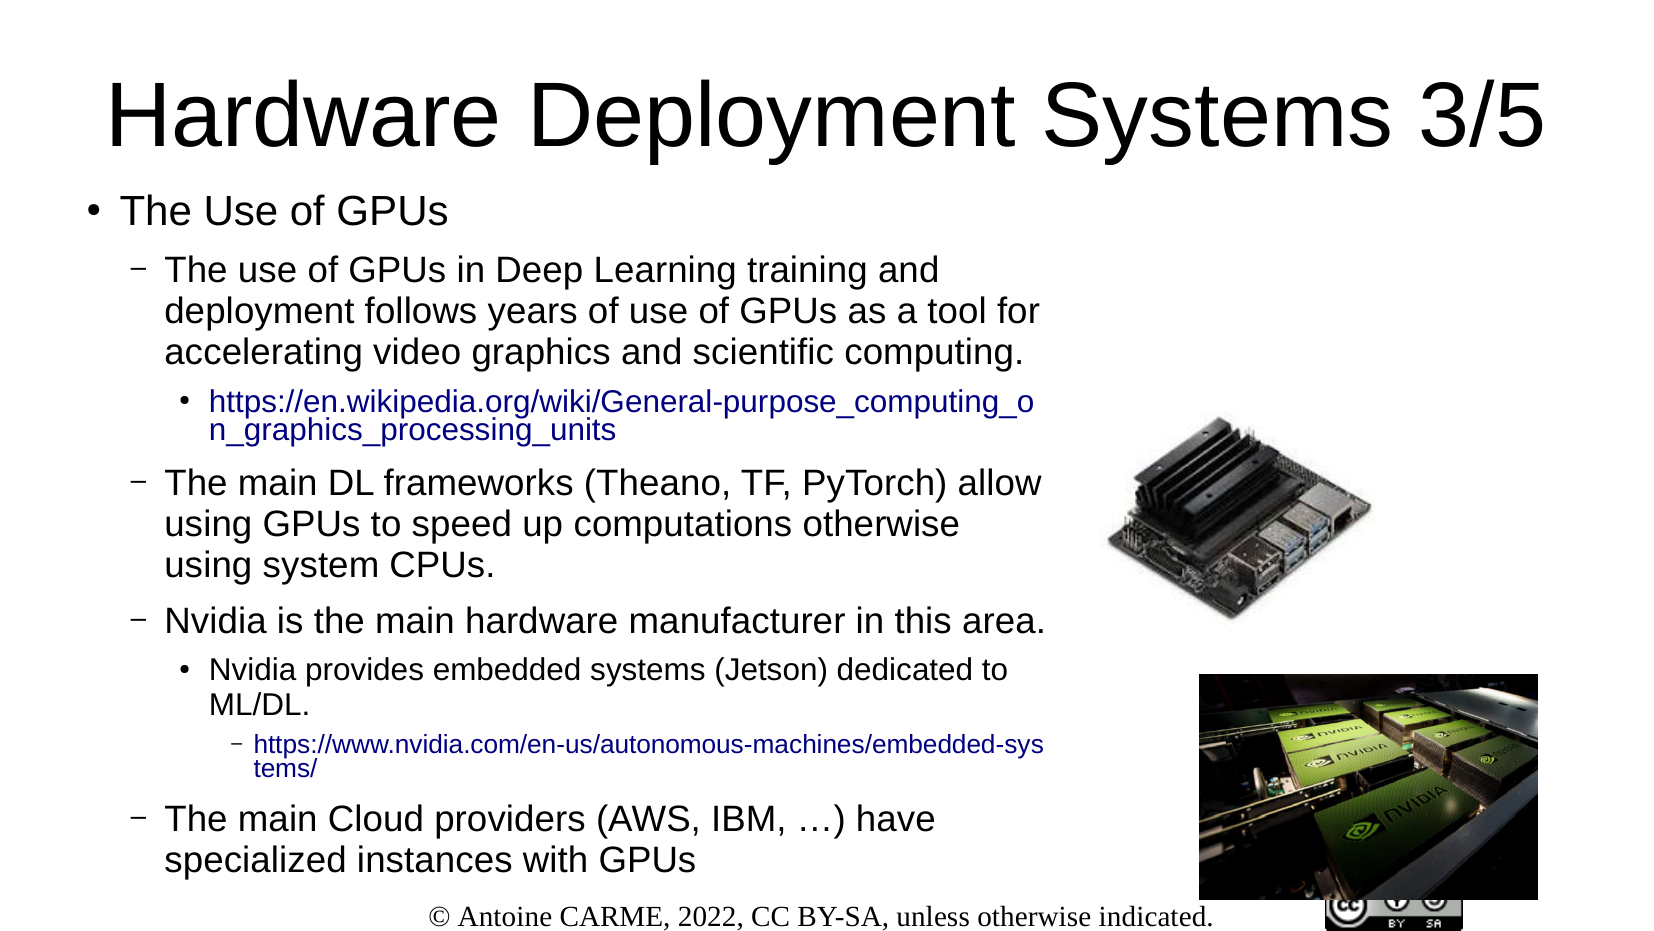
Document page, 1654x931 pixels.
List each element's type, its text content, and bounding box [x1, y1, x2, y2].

title Hardware Deployment Systems 3/5 [82, 37, 1571, 193]
picture [1087, 374, 1383, 671]
list The Use of GPUs The use of GPUs in Deep Learning training and deployment follows years of use of GPUs as a tool for accelerating video graphics and scientific computing. https://en.wikipedia.org/wiki/General-purpose_computing_on_graphics_processing_units The main DL frameworks (Theano, TF, PyTorch) allow using GPUs to speed up computations otherwise using system CPUs. Nvidia is the main hardware manufacturer in this area. Nvidia provides embedded systems (Jetson) dedicated to ML/DL. https://www.nvidia.com/en-us/autonomous-machines/embedded-systems/ The main Cloud providers (AWS, IBM, …) have specialized instances with GPUs [75, 187, 1051, 863]
picture [1199, 674, 1538, 931]
